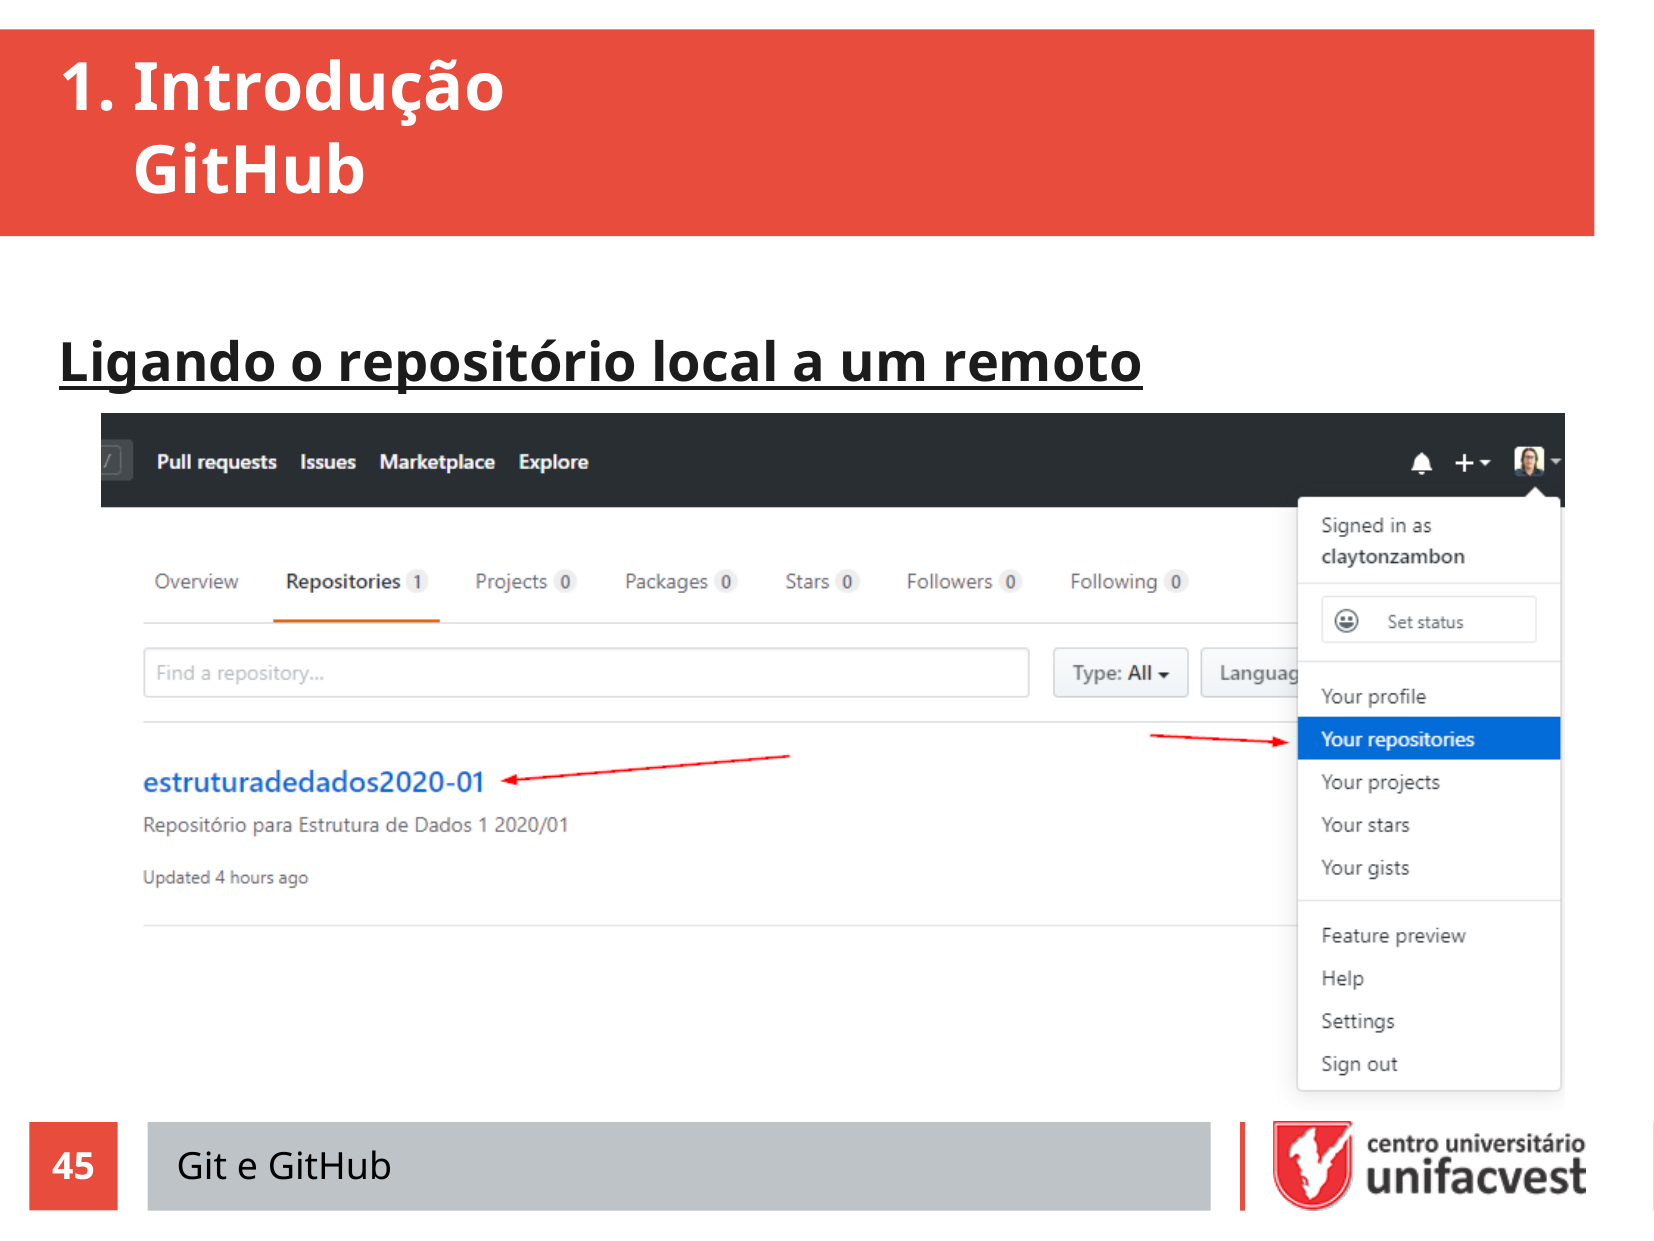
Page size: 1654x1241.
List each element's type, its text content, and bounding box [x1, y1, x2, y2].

text_box [1245, 1120, 1654, 1212]
list Ligando o repositório local a um remoto [59, 324, 1566, 1093]
text_box Git e GitHub [161, 1132, 1212, 1196]
title 1. Introdução GitHub [59, 59, 1595, 207]
picture [101, 413, 1565, 1111]
picture [1273, 1121, 1586, 1211]
